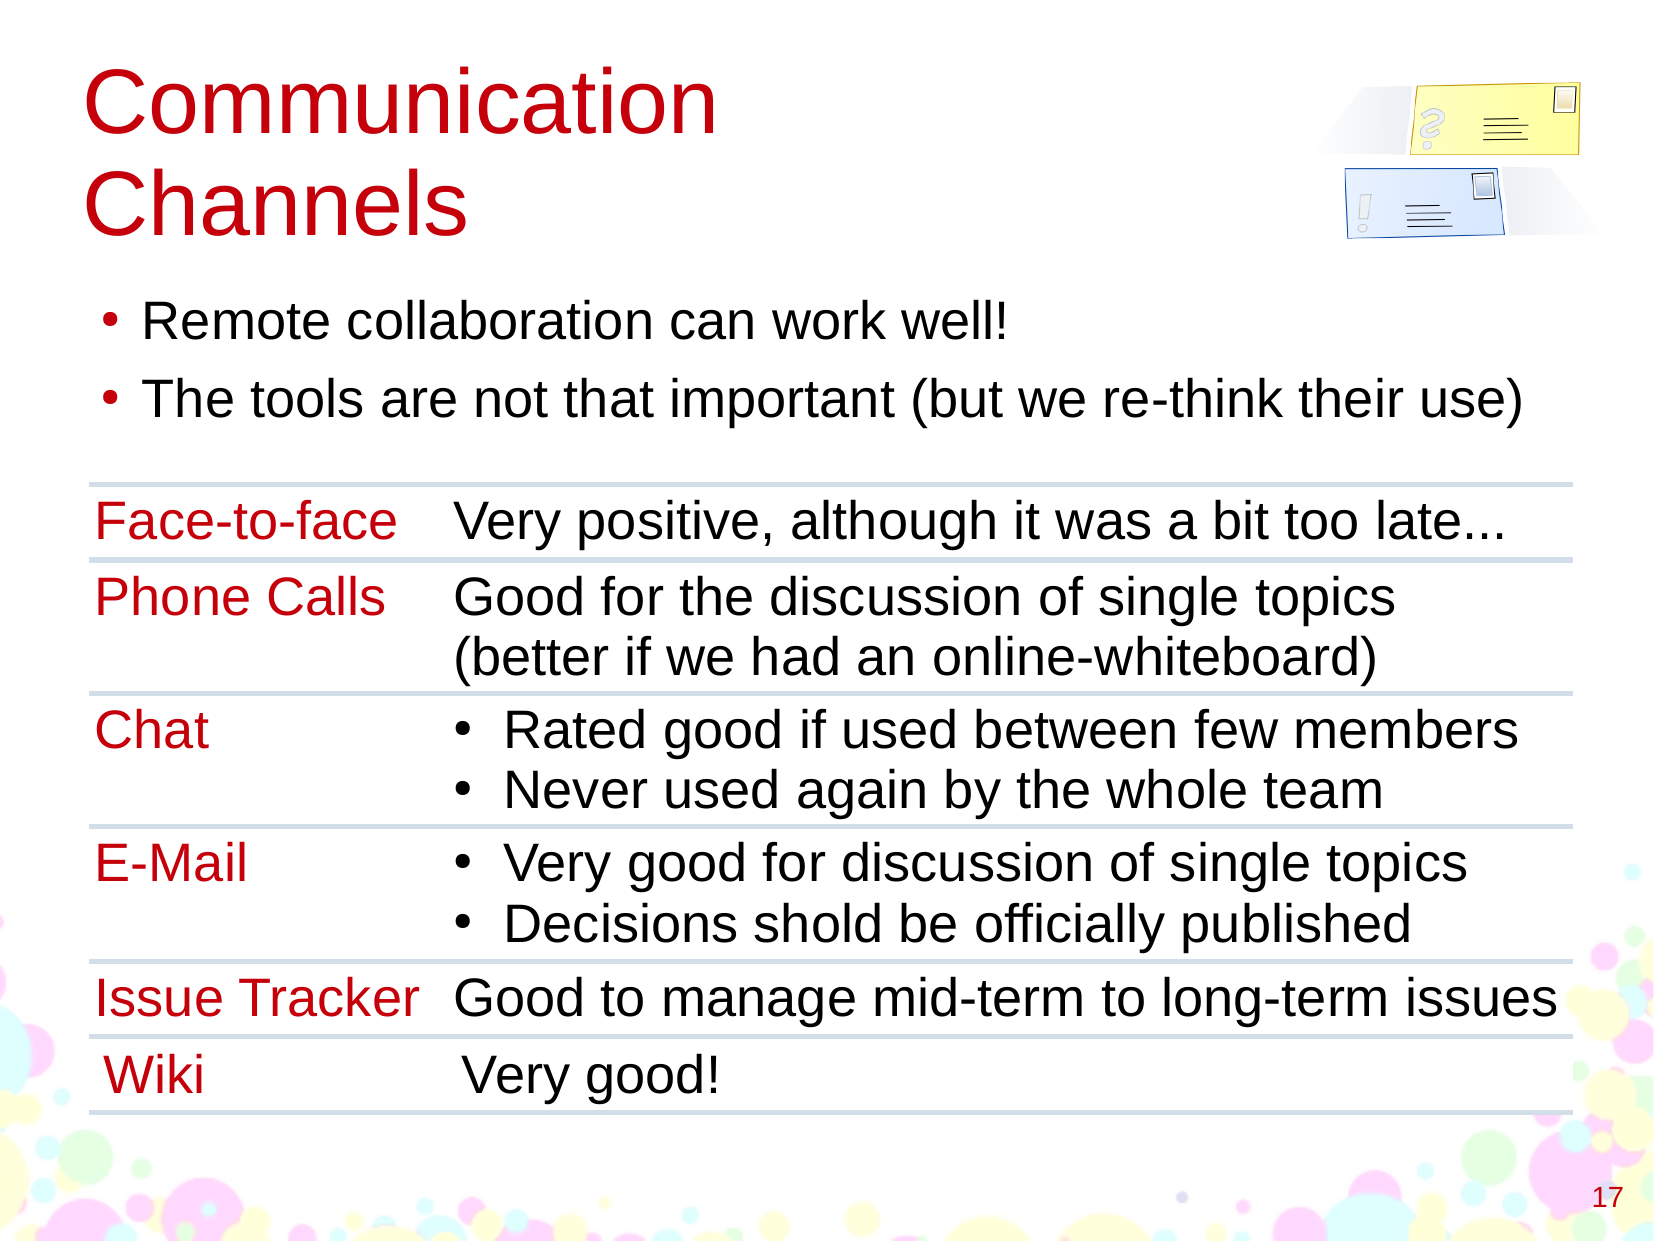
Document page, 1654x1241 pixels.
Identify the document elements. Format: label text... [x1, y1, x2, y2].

picture [1311, 53, 1602, 268]
title Communication Channels [82, 49, 1258, 257]
list Remote collaboration can work well! The tools are not that important (but we re-think their use) [88, 290, 1577, 1109]
